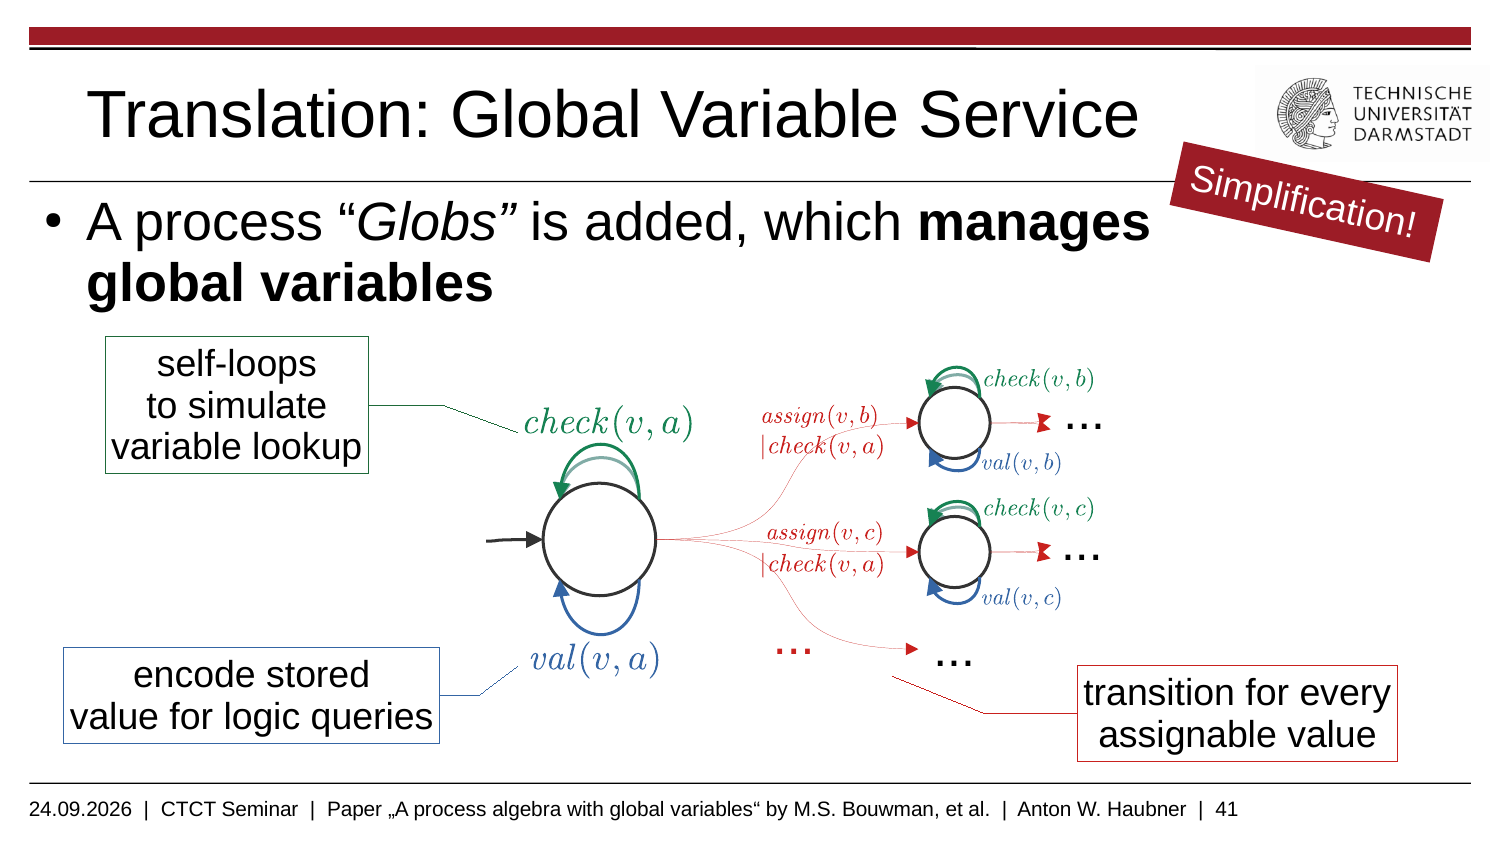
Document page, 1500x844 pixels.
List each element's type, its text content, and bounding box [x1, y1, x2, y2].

text_box Simplification! [1169, 141, 1444, 263]
text_box [1044, 594, 1054, 605]
text_box [794, 560, 814, 572]
text_box [994, 369, 1007, 387]
text_box [1087, 367, 1093, 377]
text_box [860, 406, 870, 424]
text_box [984, 504, 994, 516]
picture [1255, 65, 1490, 162]
text_box [1029, 369, 1040, 387]
list A process “Globs” is added, which manages global variables [29, 191, 1154, 313]
text_box [862, 442, 875, 454]
text_box [863, 560, 875, 572]
text_box [982, 594, 992, 605]
text_box [779, 435, 792, 454]
text_box [614, 405, 623, 443]
text_box [662, 416, 680, 434]
text_box [833, 521, 840, 546]
text_box [828, 404, 835, 429]
text_box [800, 412, 825, 428]
text_box [1077, 369, 1085, 377]
text_box [548, 652, 565, 670]
text_box [1008, 504, 1028, 516]
text_box [876, 434, 883, 460]
text_box encode stored value for logic queries [63, 647, 440, 744]
text_box [789, 528, 798, 540]
text_box [524, 416, 539, 434]
text_box [561, 416, 575, 434]
text_box [830, 552, 837, 578]
text_box [762, 412, 773, 424]
text_box transition for every assignable value [1077, 665, 1398, 762]
text_box [1054, 586, 1061, 611]
text_box [1008, 375, 1028, 387]
text_box [982, 459, 992, 470]
text_box [794, 412, 801, 424]
text_box [614, 665, 619, 677]
text_box [774, 412, 783, 424]
text_box ... [1046, 508, 1118, 579]
text_box [841, 528, 853, 540]
text_box [1021, 459, 1032, 470]
text_box ... [1048, 377, 1121, 448]
text_box [838, 560, 850, 572]
text_box [1005, 588, 1011, 605]
text_box [769, 560, 779, 572]
text_box [799, 528, 806, 540]
text_box [767, 528, 778, 540]
text_box [530, 652, 547, 670]
text_box [580, 641, 590, 679]
text_box [1043, 496, 1050, 518]
text_box [804, 442, 814, 454]
text_box [838, 442, 850, 454]
text_box [576, 416, 590, 434]
text_box [779, 528, 788, 540]
text_box [1013, 451, 1020, 476]
text_box [830, 434, 836, 460]
text_box [1005, 453, 1011, 470]
text_box [780, 553, 792, 572]
text_box [875, 521, 882, 546]
text_box [805, 528, 830, 545]
text_box [1021, 594, 1032, 605]
text_box [649, 641, 659, 679]
text_box [865, 528, 875, 540]
text_box [592, 407, 609, 434]
text_box [1029, 498, 1040, 516]
text_box [876, 552, 883, 578]
text_box [836, 412, 847, 424]
text_box [626, 416, 643, 434]
text_box [540, 407, 558, 434]
text_box [1054, 451, 1061, 476]
text_box [592, 652, 610, 670]
text_box [769, 442, 779, 454]
text_box [1043, 367, 1050, 392]
text_box ... [918, 613, 991, 685]
text_box [682, 405, 692, 443]
text_box [815, 435, 826, 454]
text_box [1087, 496, 1093, 508]
text_box [1044, 453, 1054, 470]
text_box [567, 643, 576, 670]
text_box [993, 594, 1004, 605]
text_box [783, 412, 793, 424]
text_box ... [758, 602, 830, 673]
text_box [984, 375, 994, 387]
text_box [1013, 586, 1020, 611]
text_box self-loops to simulate variable lookup [105, 336, 369, 474]
text_box [815, 553, 826, 572]
text_box [629, 652, 647, 670]
text_box [993, 459, 1004, 470]
text_box [870, 404, 877, 429]
text_box [793, 442, 803, 454]
text_box [994, 498, 1007, 516]
text_box [647, 429, 653, 441]
title Translation: Global Variable Service [29, 63, 1199, 167]
